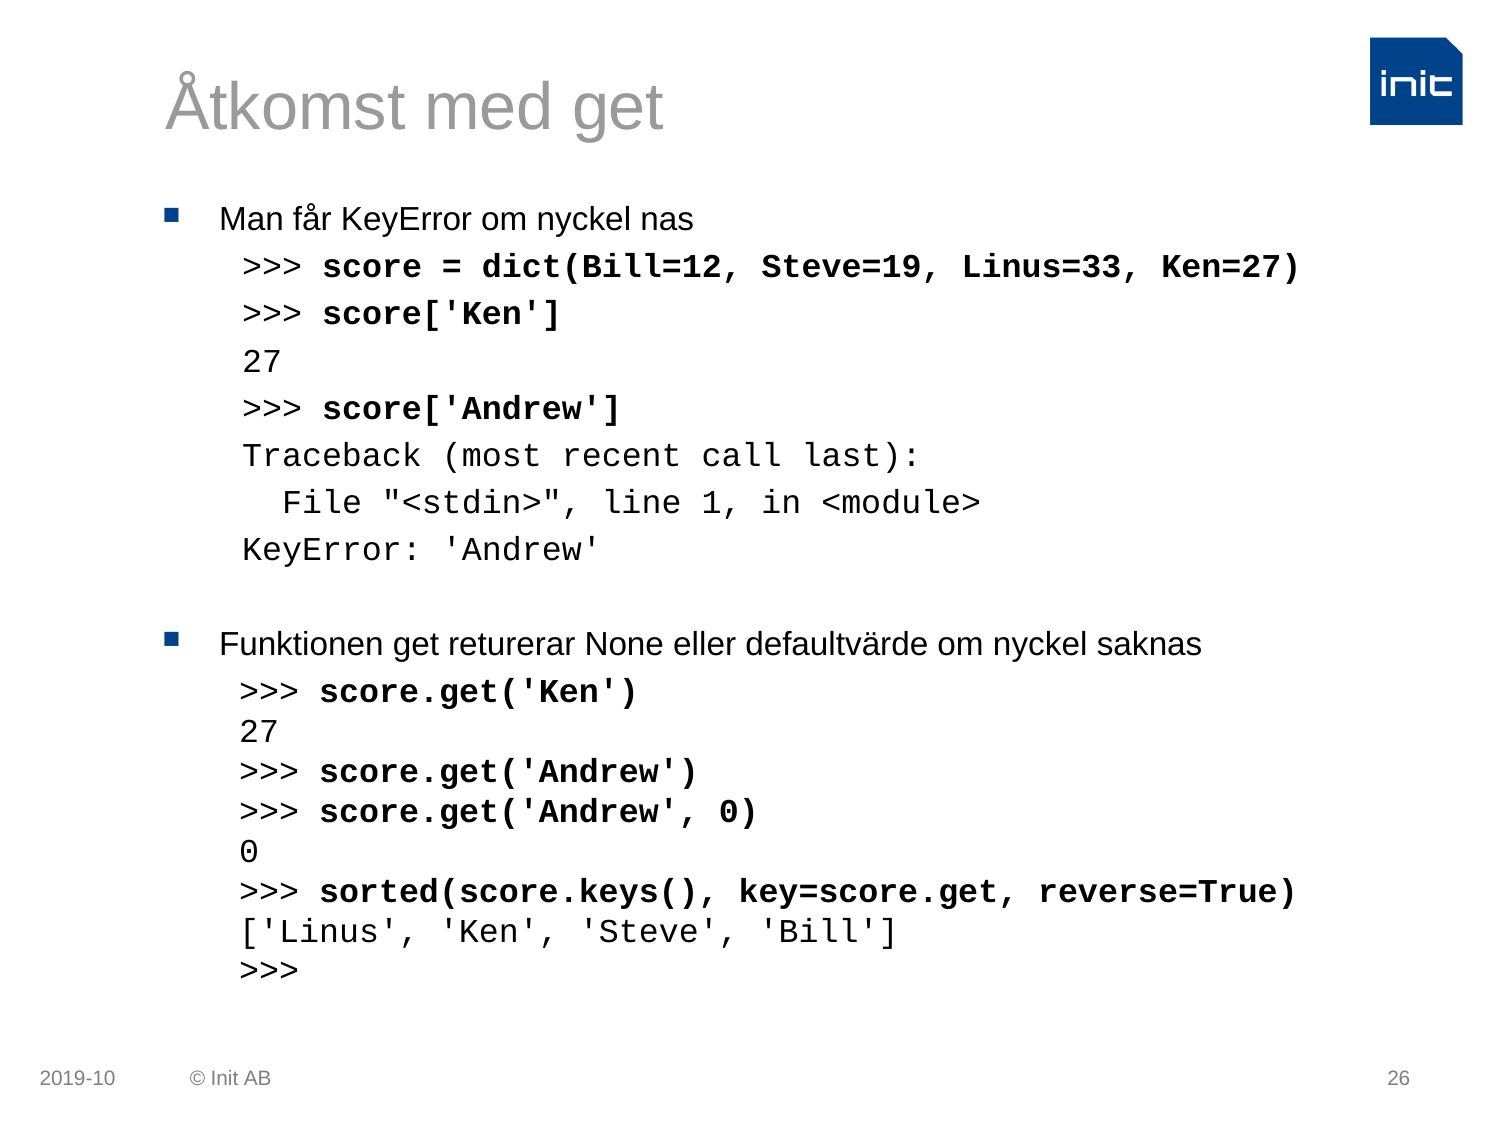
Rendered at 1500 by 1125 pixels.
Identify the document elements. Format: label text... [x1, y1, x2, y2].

text_box 2019-10 [24, 1037, 151, 1098]
text_box <nummer> [1350, 1037, 1426, 1098]
text_box © Init AB [174, 1037, 1326, 1098]
text_box Man får KeyError om nyckel nas >>> score = dict(Bill=12, Steve=19, Linus=33, Ken=27) >>> score['Ken'] 27 >>> score['Andrew'] Traceback (most recent call last): File "<stdin>", line 1, in <module> KeyError: 'Andrew' Funktionen get returerar None eller defaultvärde om nyckel saknas >>> score.get('Ken') 27 >>> score.get('Andrew') >>> score.get('Andrew', 0) 0 >>> sorted(score.keys(), key=score.get, reverse=True) ['Linus', 'Ken', 'Steve', 'Bill'] >>> [150, 189, 1351, 1085]
picture [1370, 37, 1463, 125]
text_box Åtkomst med get [150, 0, 1351, 151]
